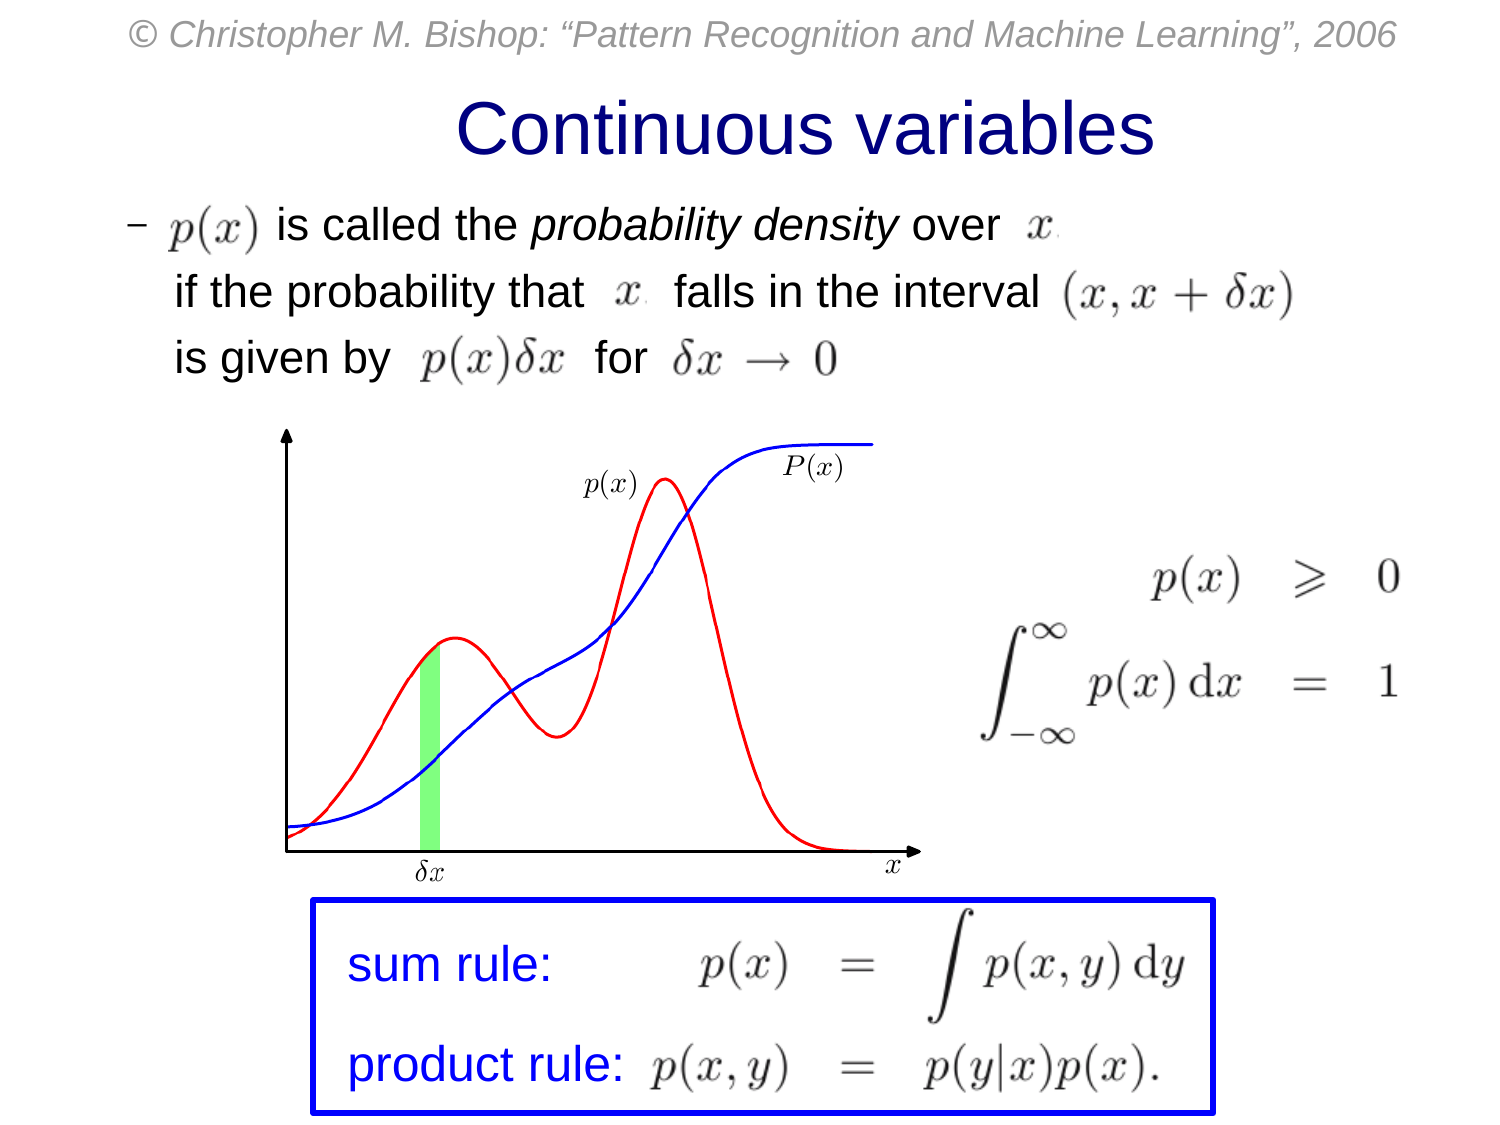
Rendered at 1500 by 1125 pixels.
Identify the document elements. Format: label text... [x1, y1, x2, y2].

list is called the probability density over if the probability that falls in the interval is given by for [37, 187, 1500, 1125]
picture [420, 325, 570, 390]
picture [975, 546, 1402, 751]
title Continuous variables [149, 90, 1463, 179]
text_box product rule: [332, 1024, 641, 1100]
text_box sum rule: [332, 924, 569, 999]
picture [168, 198, 263, 263]
text_box © Christopher M. Bishop: “Pattern Recognition and Machine Learning”, 2006 [112, 0, 1500, 90]
picture [669, 331, 841, 384]
picture [274, 417, 924, 886]
picture [1058, 263, 1294, 327]
picture [606, 268, 647, 317]
picture [1018, 202, 1059, 251]
